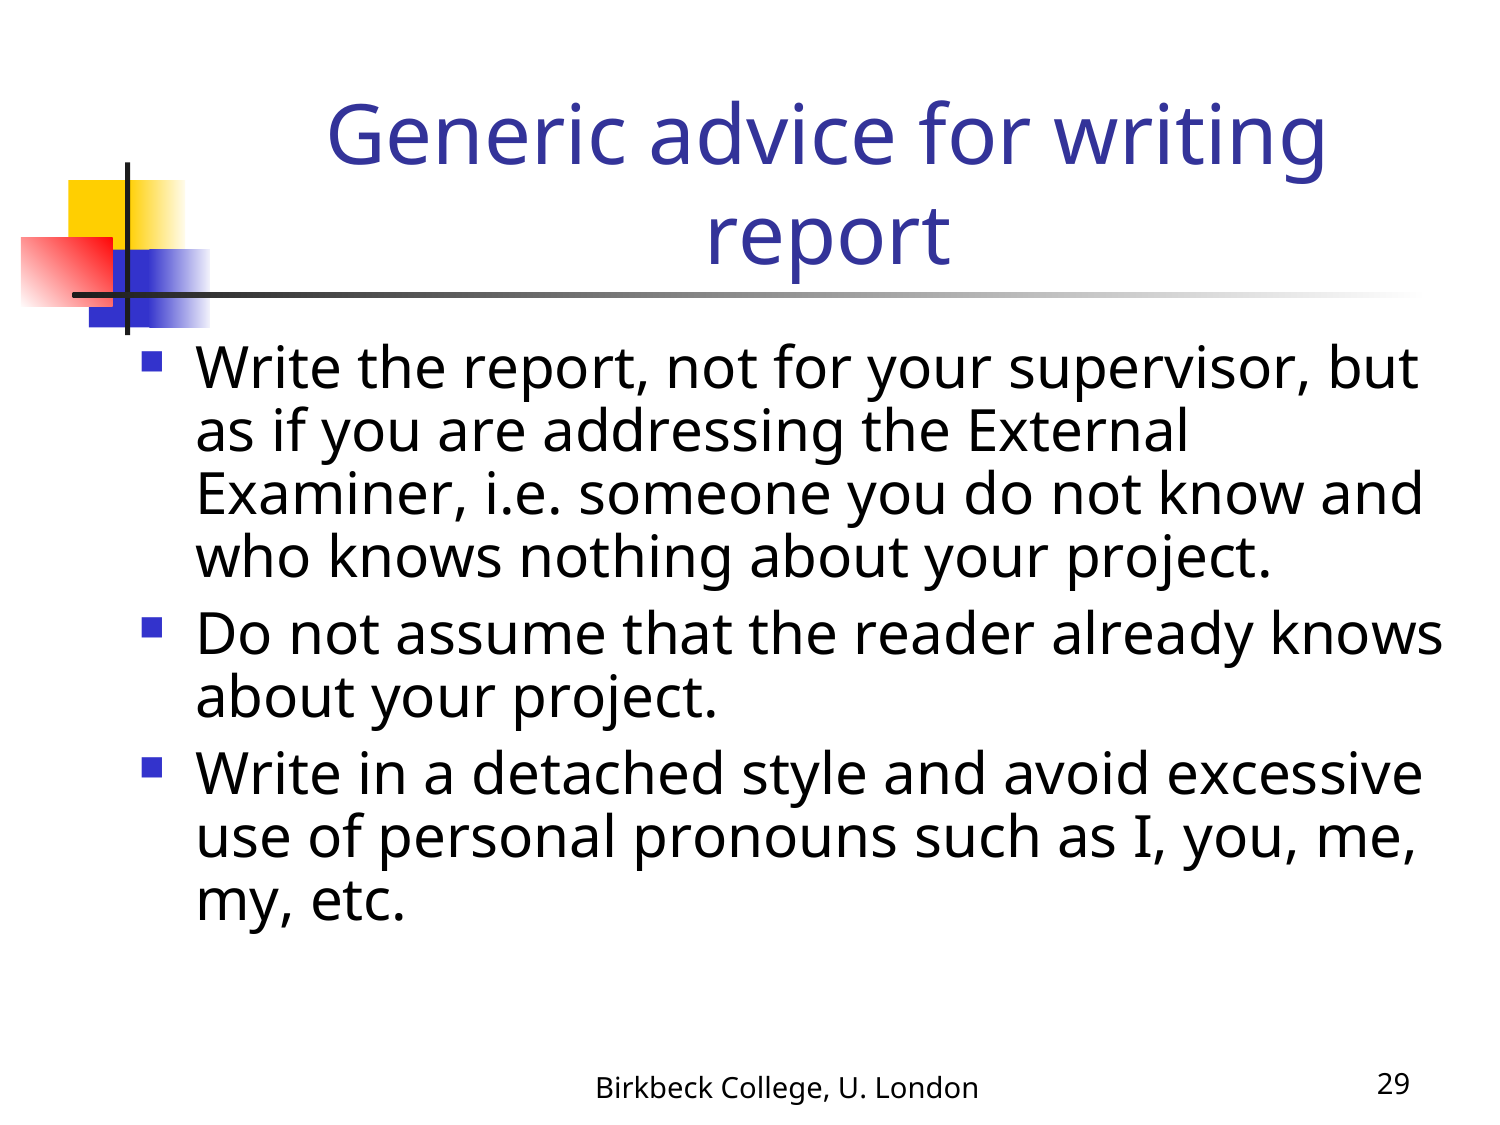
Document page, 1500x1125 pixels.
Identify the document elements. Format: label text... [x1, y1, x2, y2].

list Write the report, not for your supervisor, but as if you are addressing the External Examiner, i.e. someone you do not know and who knows nothing about your project. Do not assume that the reader already knows about your project. Write in a detached style and avoid excessive use of personal pronouns such as I, you, me, my, etc. [123, 331, 1469, 1007]
title Generic advice for writing report [188, 101, 1468, 289]
text_box Birkbeck College, U. London [549, 1037, 1026, 1113]
text_box <number> [1112, 1037, 1426, 1113]
